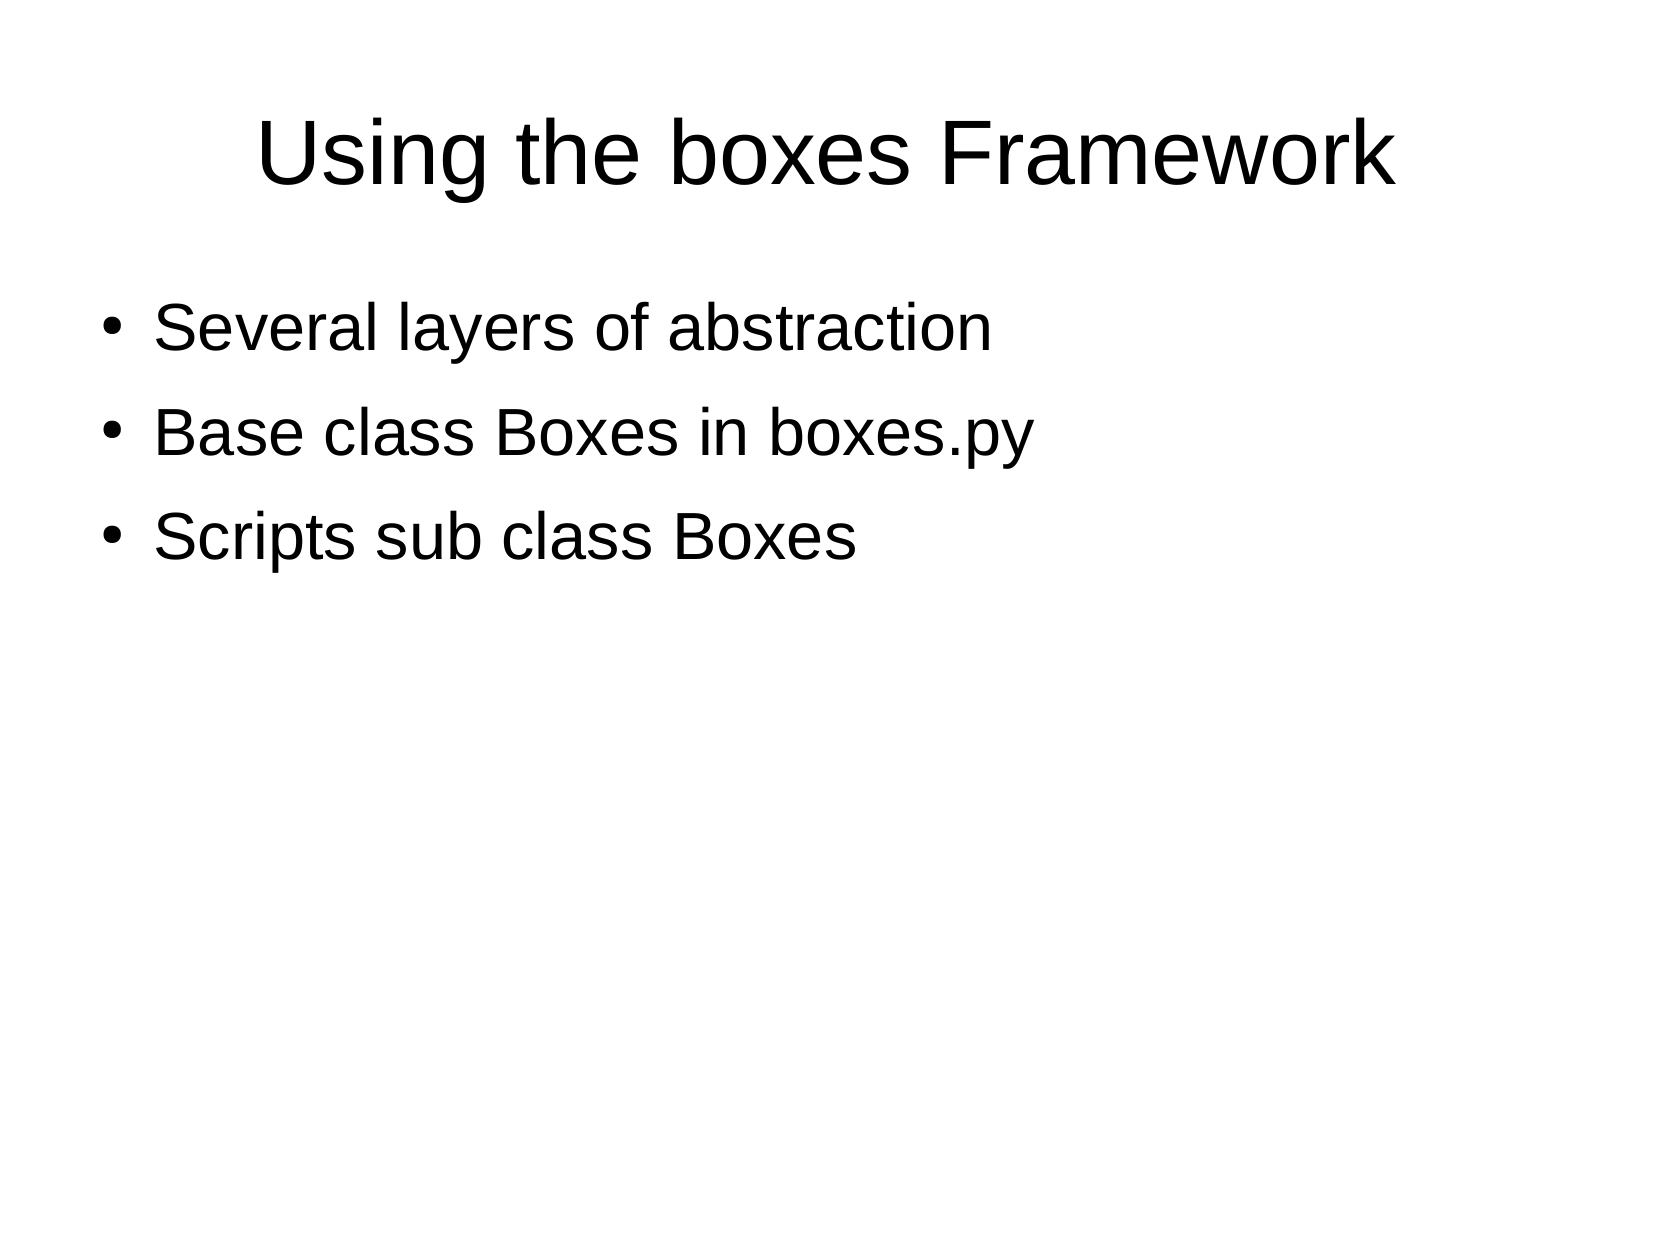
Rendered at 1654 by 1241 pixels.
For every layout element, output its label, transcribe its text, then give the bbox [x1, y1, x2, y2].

list Several layers of abstraction Base class Boxes in boxes.py Scripts sub class Boxes [82, 290, 1571, 1010]
title Using the boxes Framework [82, 49, 1571, 257]
